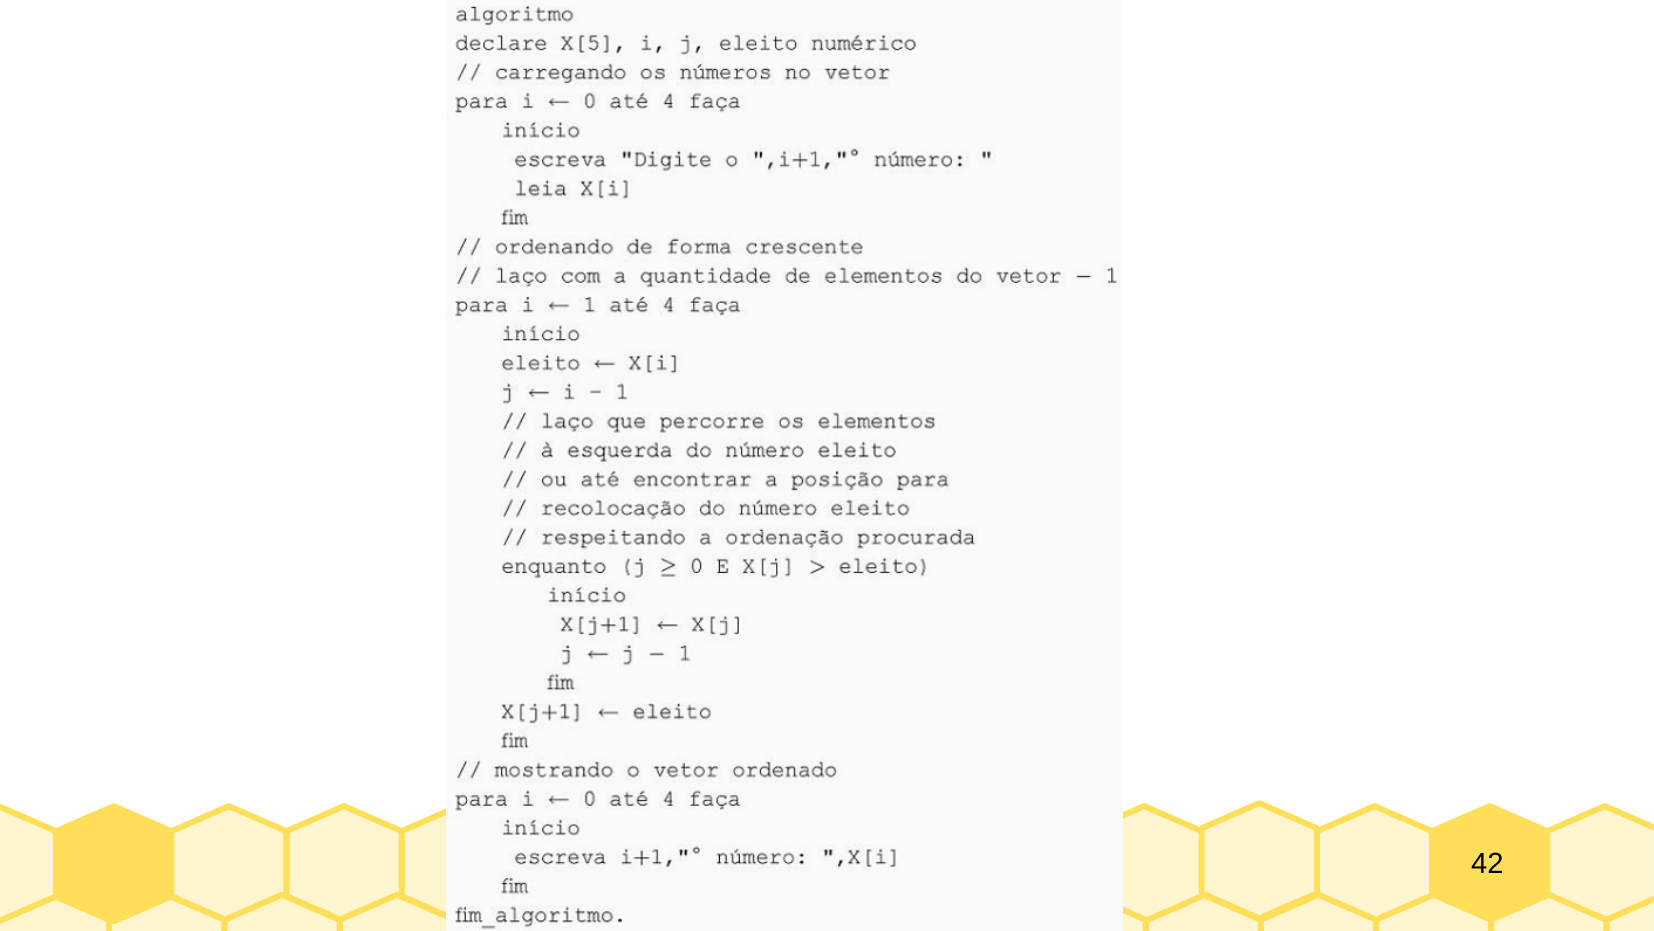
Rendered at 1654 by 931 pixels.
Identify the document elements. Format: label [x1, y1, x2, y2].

picture [446, 0, 1123, 931]
